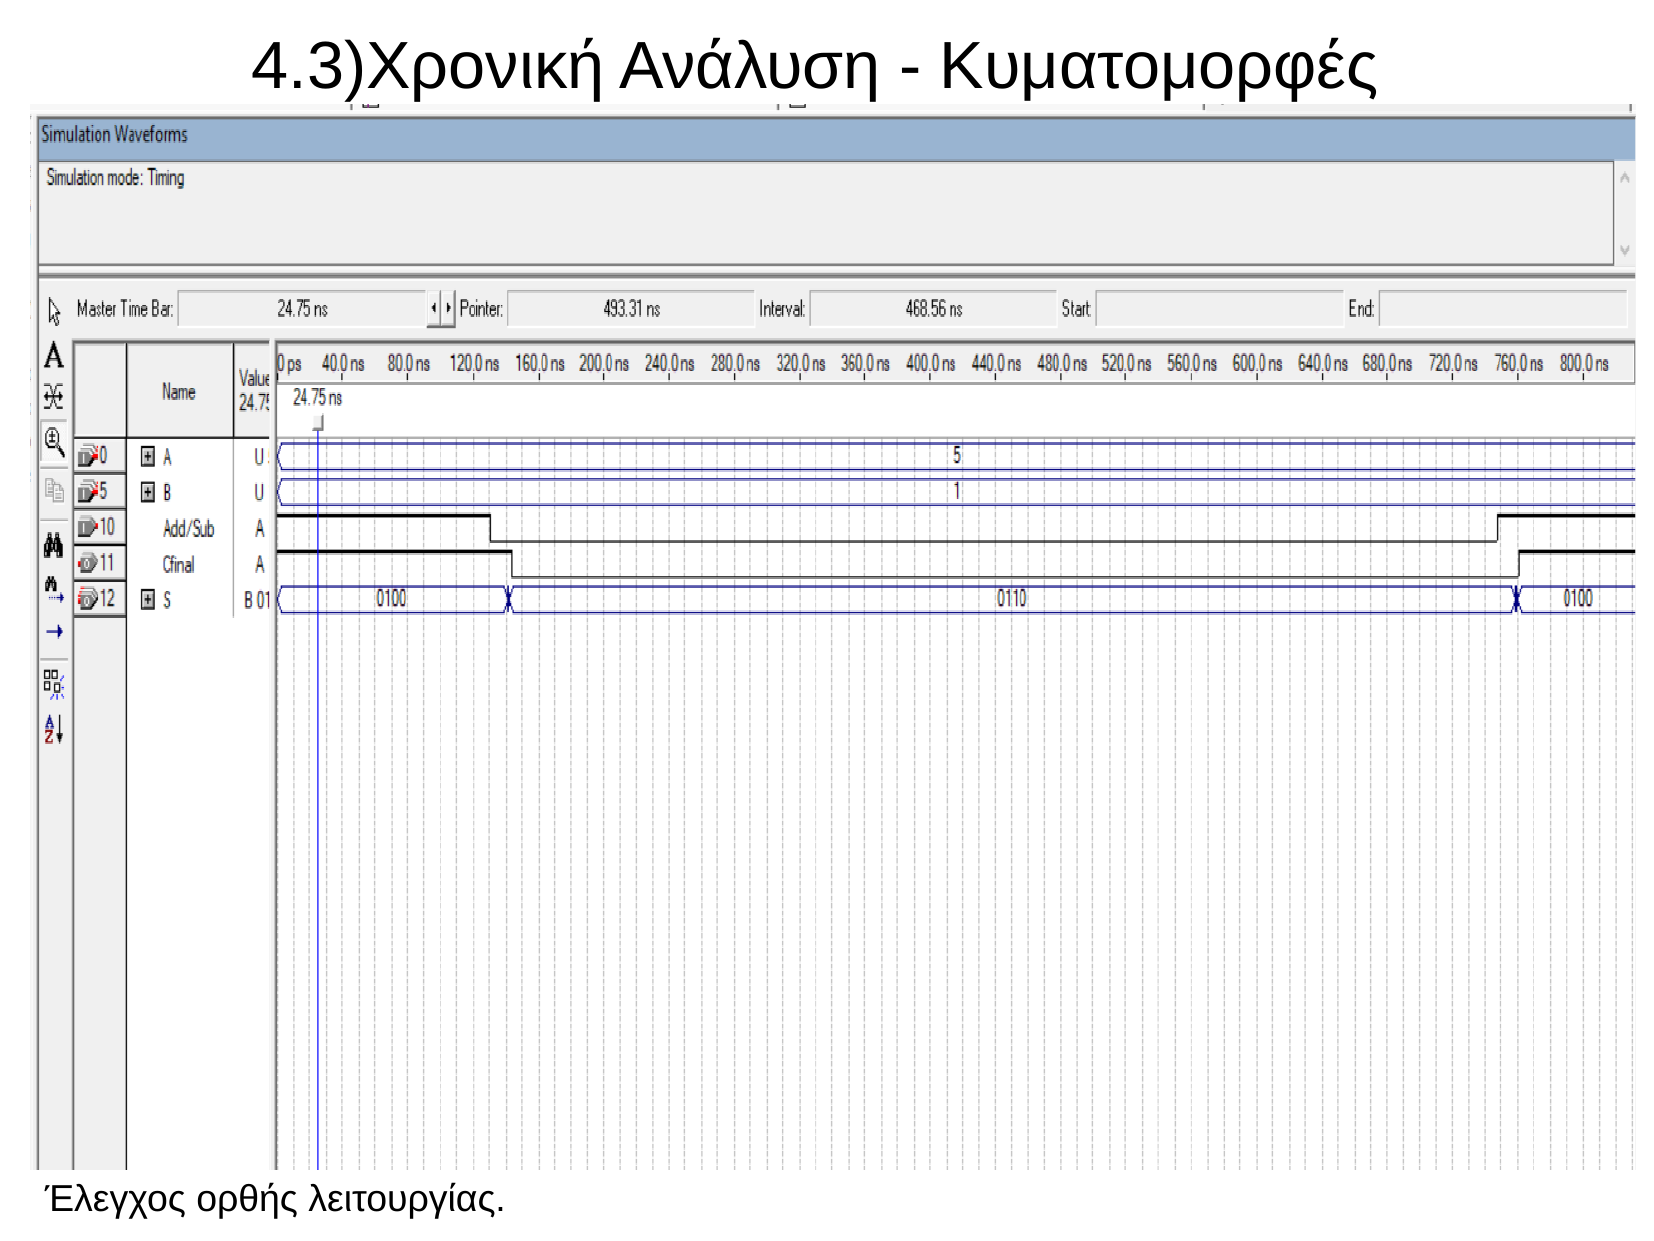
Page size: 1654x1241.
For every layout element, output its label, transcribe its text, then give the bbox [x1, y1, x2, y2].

text_box [45, 1171, 1546, 1241]
picture [30, 105, 1636, 1171]
title 4.3)Χρονική Ανάλυση - Κυματομορφές [71, 0, 1561, 104]
text_box Έλεγχος ορθής λειτουργίας. [30, 1171, 856, 1227]
